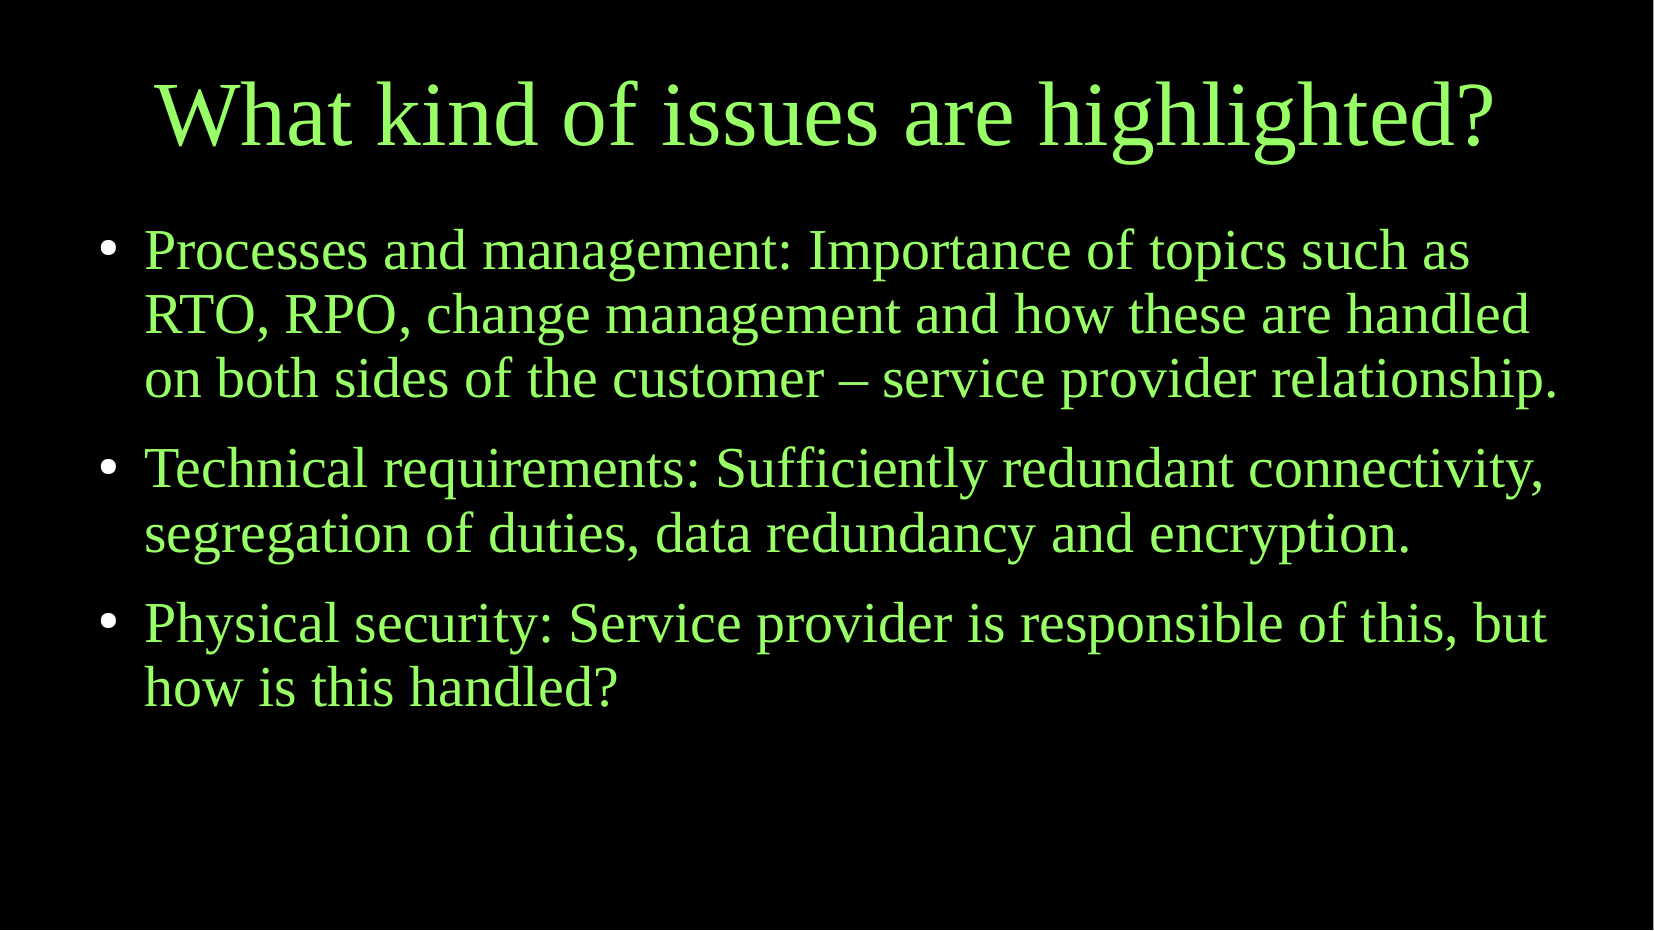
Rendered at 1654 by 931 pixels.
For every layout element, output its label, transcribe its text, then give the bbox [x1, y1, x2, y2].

list Processes and management: Importance of topics such as RTO, RPO, change management and how these are handled on both sides of the customer – service provider relationship. Technical requirements: Sufficiently redundant connectivity, segregation of duties, data redundancy and encryption. Physical security: Service provider is responsible of this, but how is this handled? [82, 217, 1571, 758]
title What kind of issues are highlighted? [82, 37, 1571, 193]
